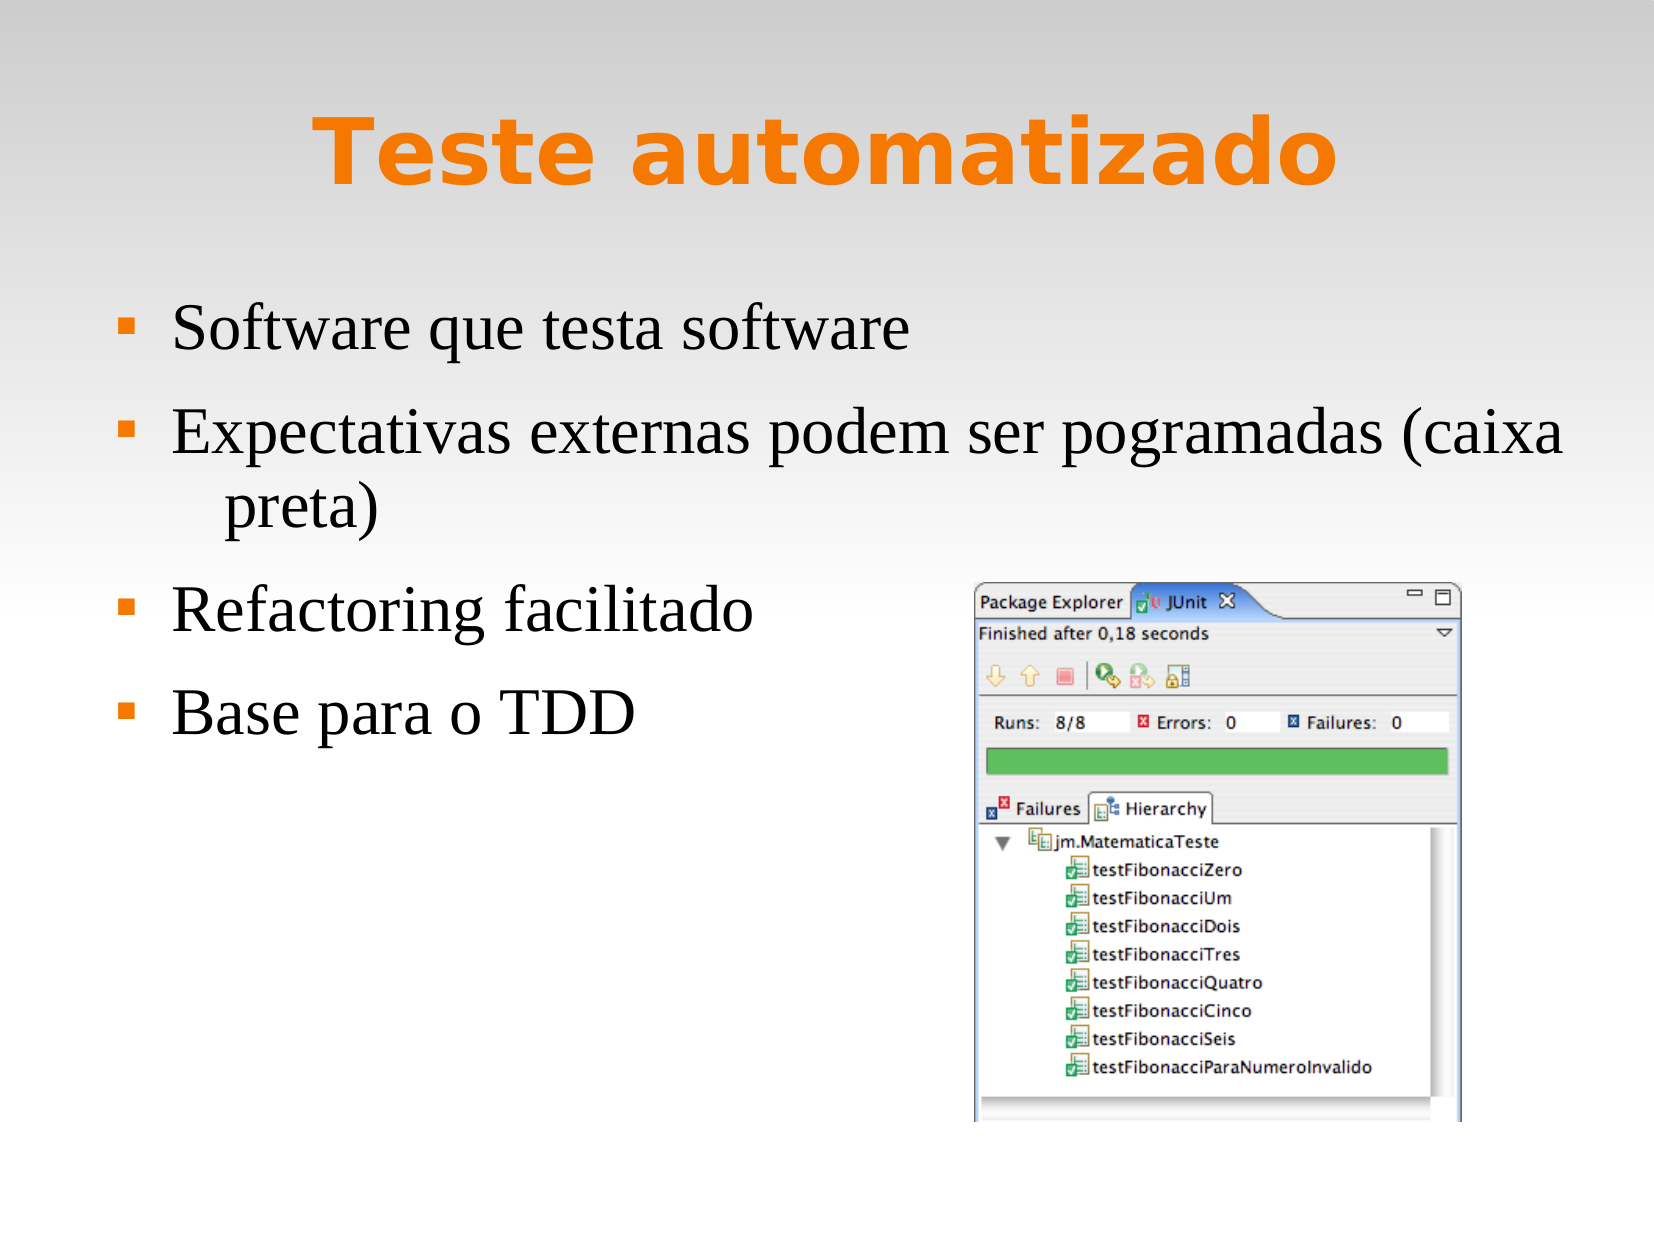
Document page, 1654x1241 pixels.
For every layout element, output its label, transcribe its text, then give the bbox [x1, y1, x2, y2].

title Teste automatizado [82, 56, 1571, 250]
picture [974, 582, 1462, 1123]
list Software que testa software Expectativas externas podem ser pogramadas (caixa preta) Refactoring facilitado Base para o TDD [82, 290, 1571, 1094]
